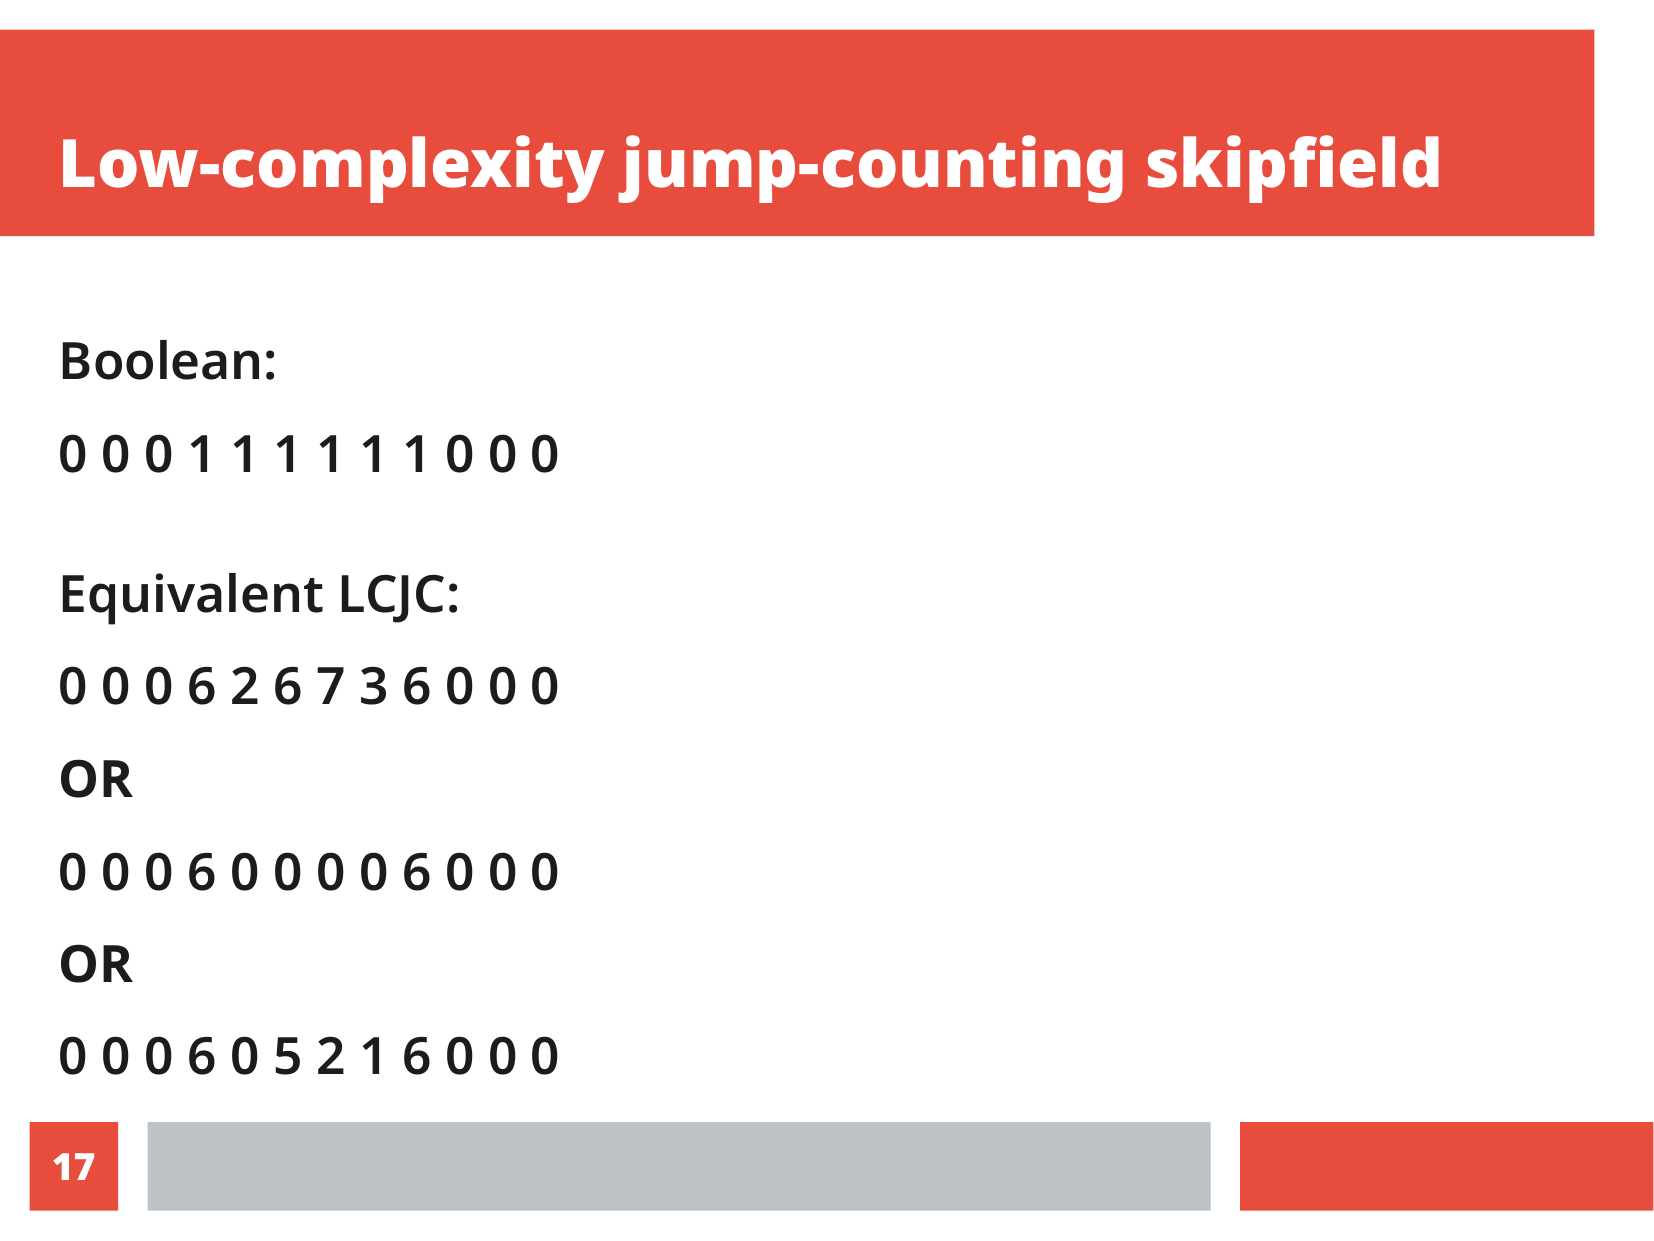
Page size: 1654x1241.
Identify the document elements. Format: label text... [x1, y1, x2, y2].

list Boolean: 0 0 0 1 1 1 1 1 1 0 0 0 Equivalent LCJC: 0 0 0 6 2 6 7 3 6 0 0 0 OR 0 0 0 6 0 0 0 0 6 0 0 0 OR 0 0 0 6 0 5 2 1 6 0 0 0 [59, 324, 1565, 1093]
title Low-complexity jump-counting skipfield [59, 59, 1595, 207]
